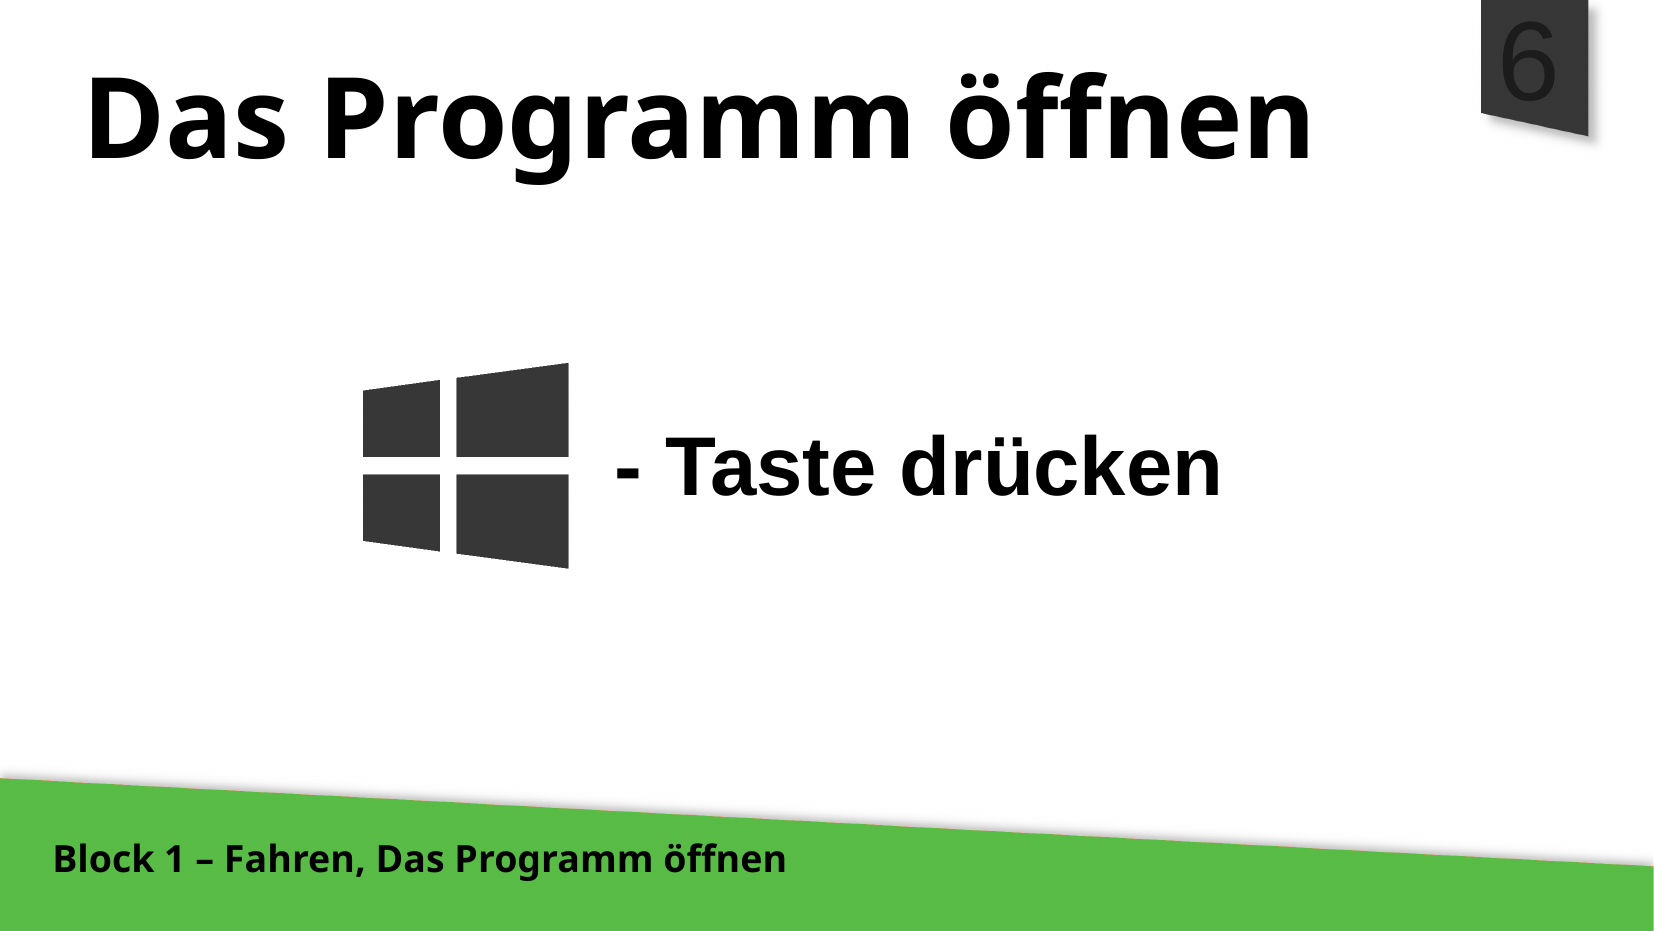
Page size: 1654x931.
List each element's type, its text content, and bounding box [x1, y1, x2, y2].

text_box - Taste drücken [600, 412, 1501, 526]
text_box Block 1 – Fahren, Das Programm öffnen [37, 825, 863, 901]
title Das Programm öffnen [82, 37, 1463, 193]
text_box <number> [900, 0, 1576, 132]
picture [0, 0, 1654, 931]
